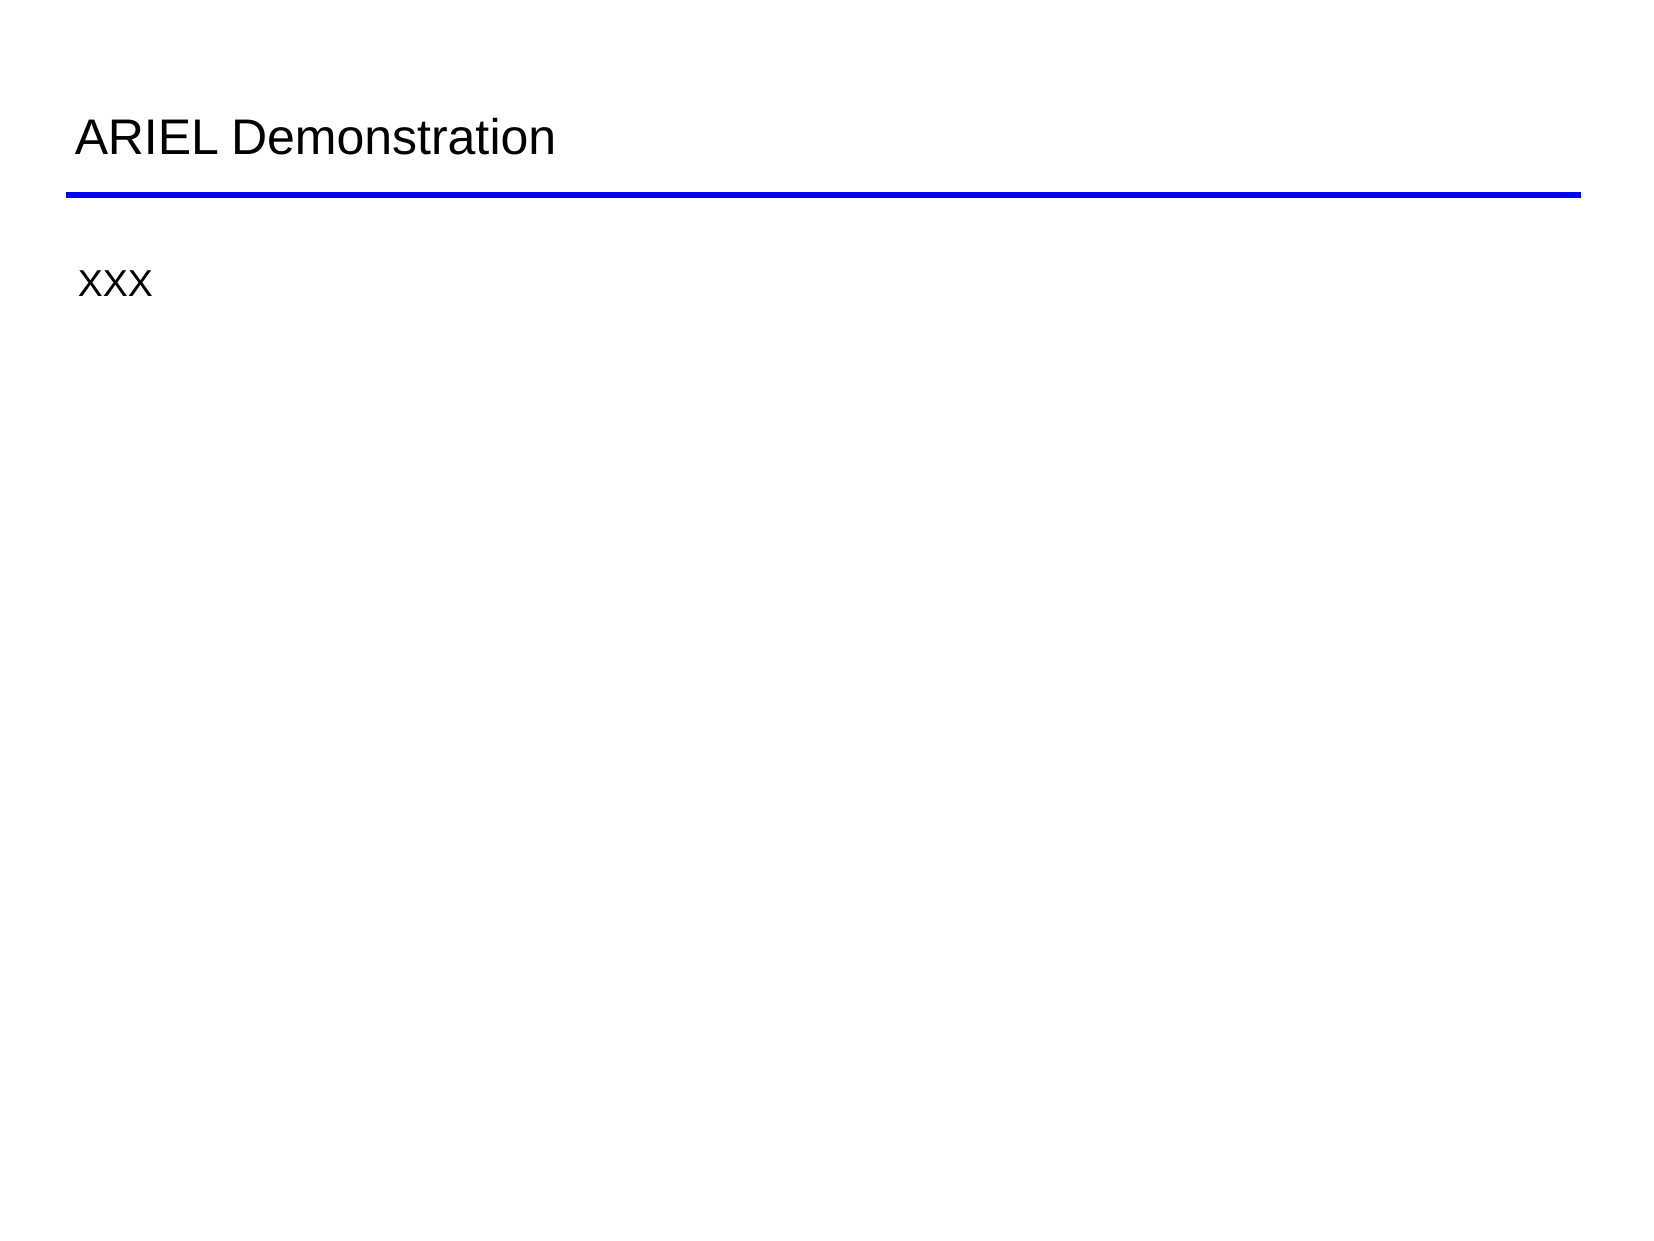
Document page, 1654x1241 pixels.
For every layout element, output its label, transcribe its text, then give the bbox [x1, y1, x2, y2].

text_box ARIEL Demonstration [60, 101, 572, 173]
text_box XXX [63, 255, 168, 354]
